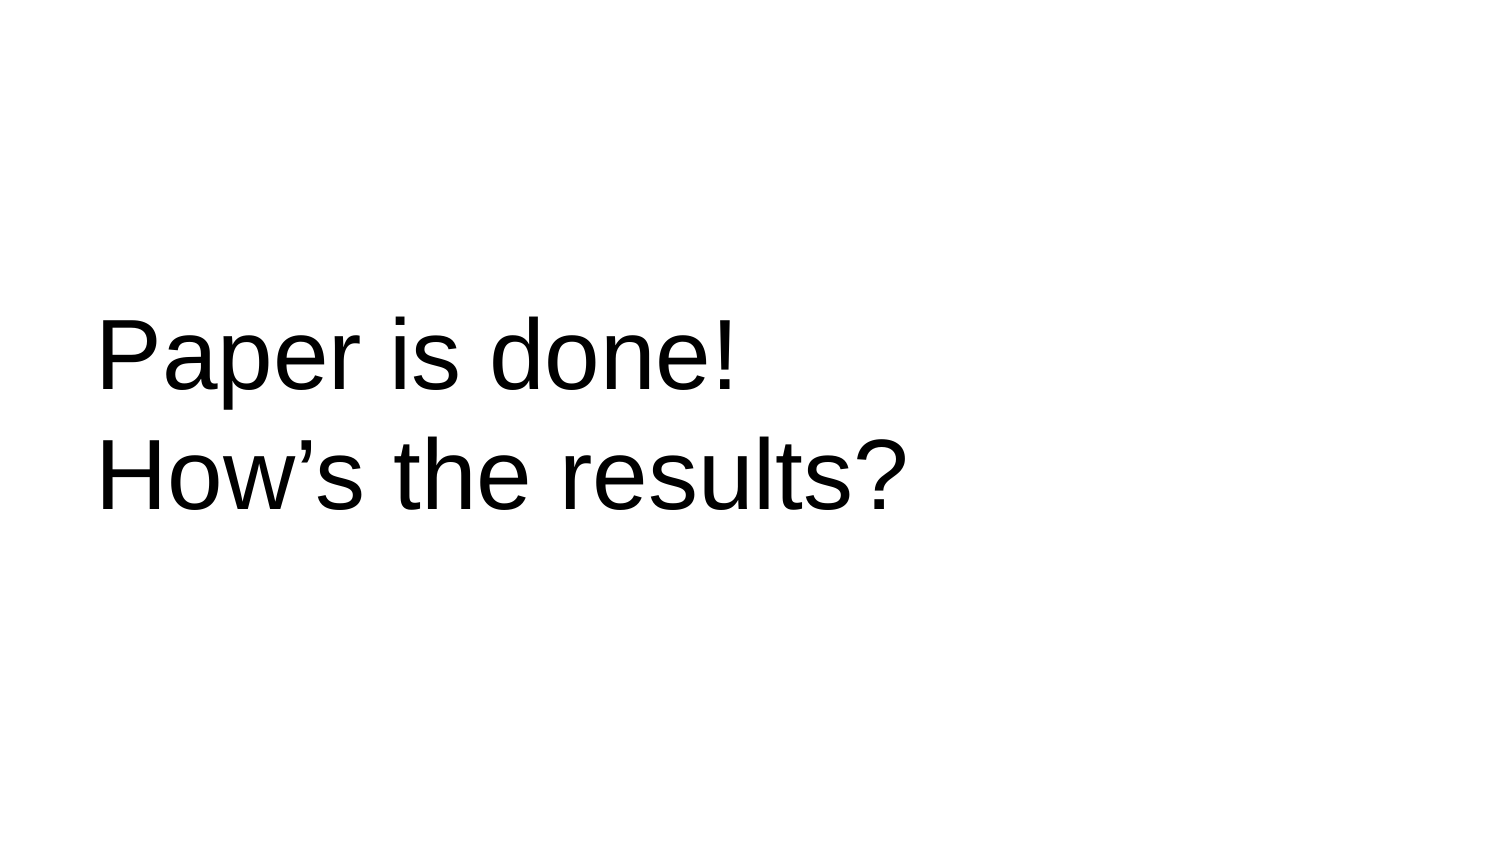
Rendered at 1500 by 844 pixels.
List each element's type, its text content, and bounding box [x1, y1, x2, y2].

title Paper is done! How’s the results? [80, 73, 1125, 745]
